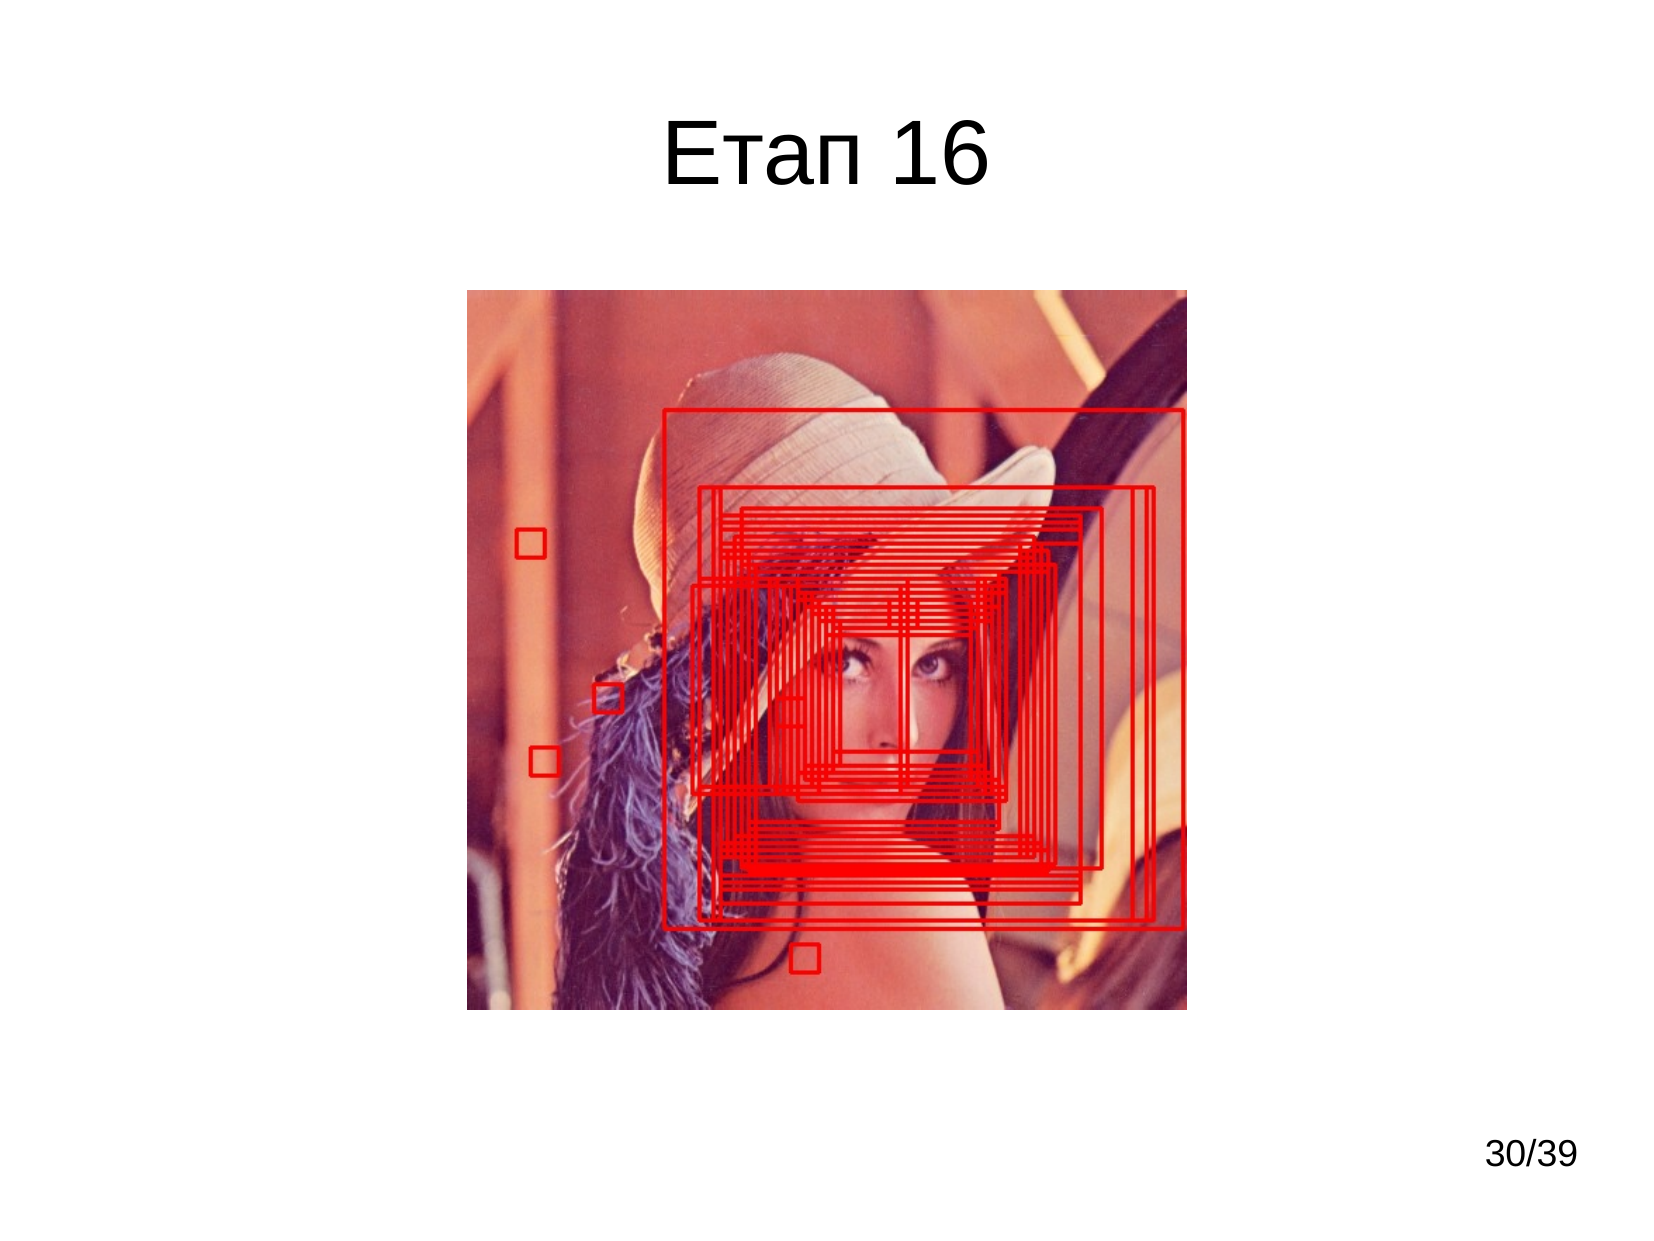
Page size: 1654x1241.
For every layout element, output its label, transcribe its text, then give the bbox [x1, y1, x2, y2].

text_box 30/39 [1470, 1125, 1606, 1182]
title Етап 16 [82, 49, 1571, 257]
picture [467, 290, 1187, 1010]
